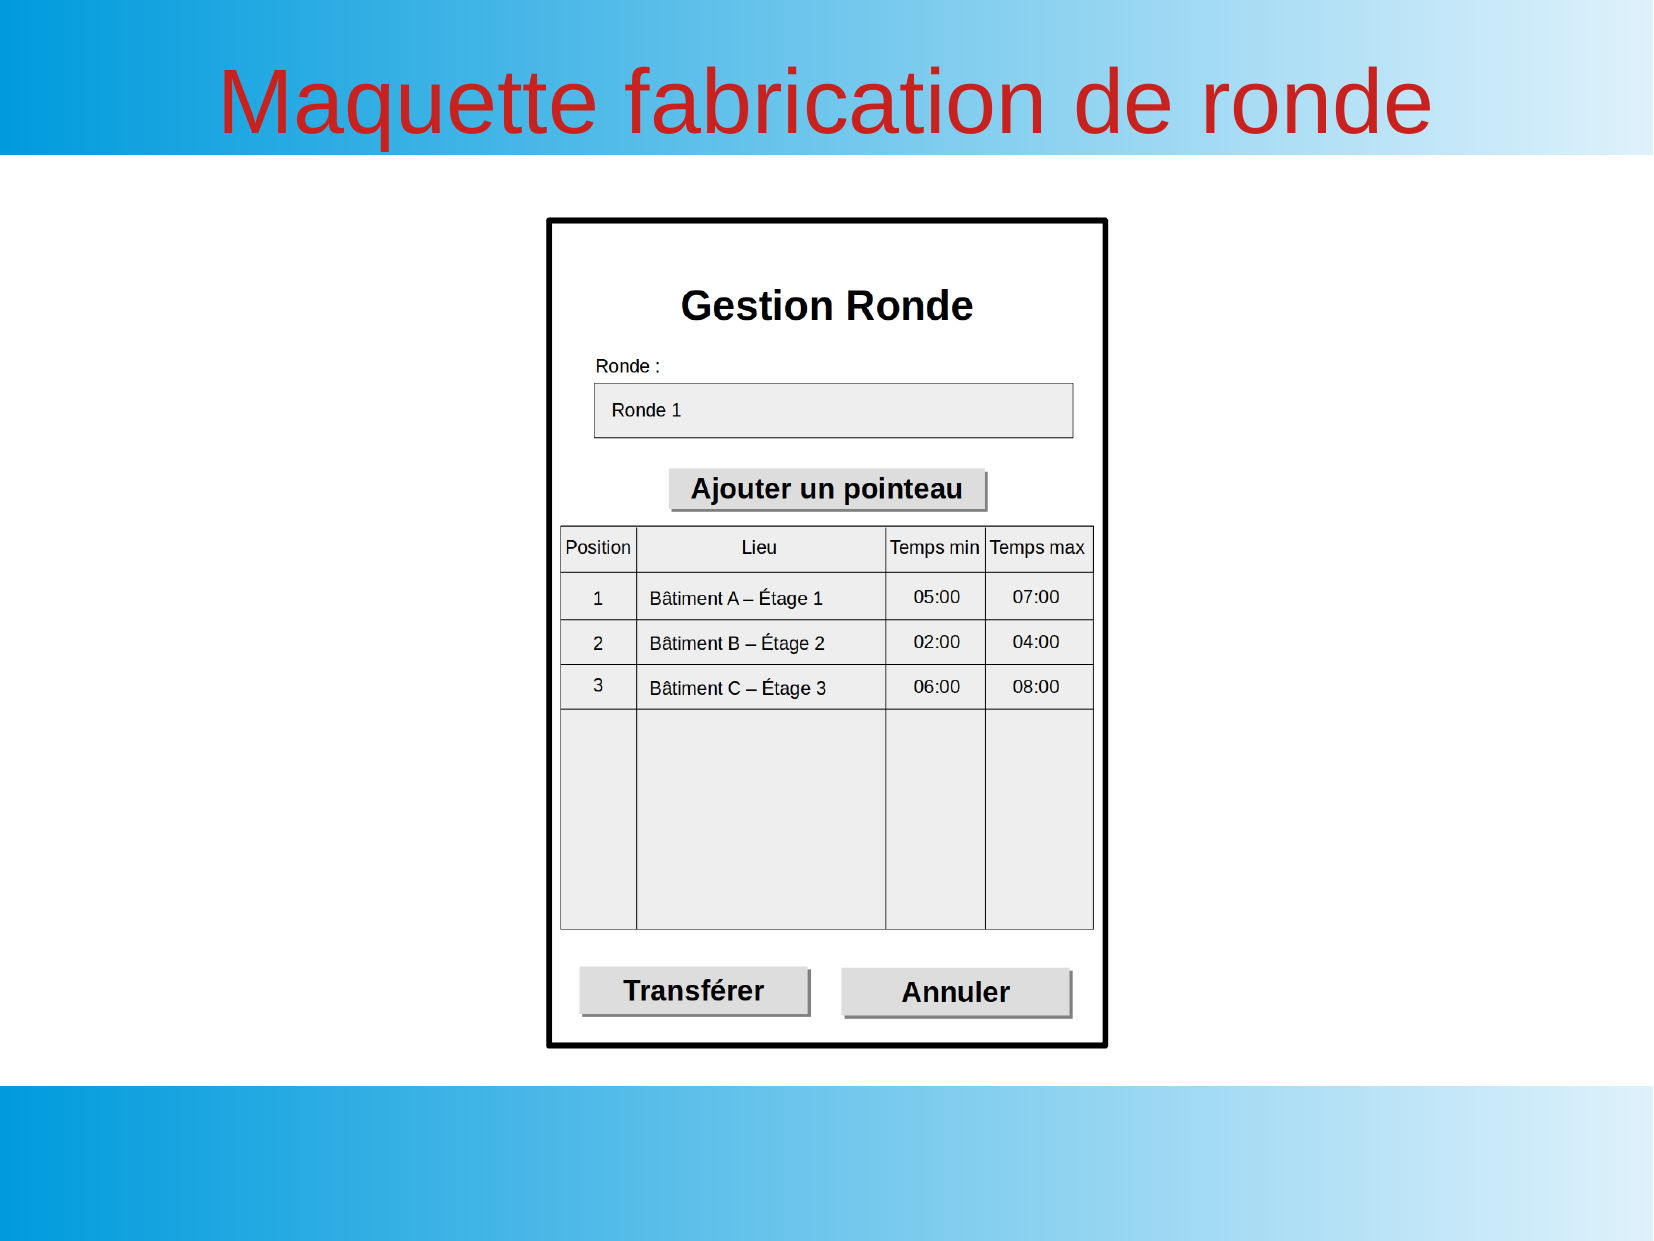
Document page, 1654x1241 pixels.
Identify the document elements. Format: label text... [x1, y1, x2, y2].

picture [519, 190, 1134, 1075]
title Maquette fabrication de ronde [82, 49, 1571, 155]
